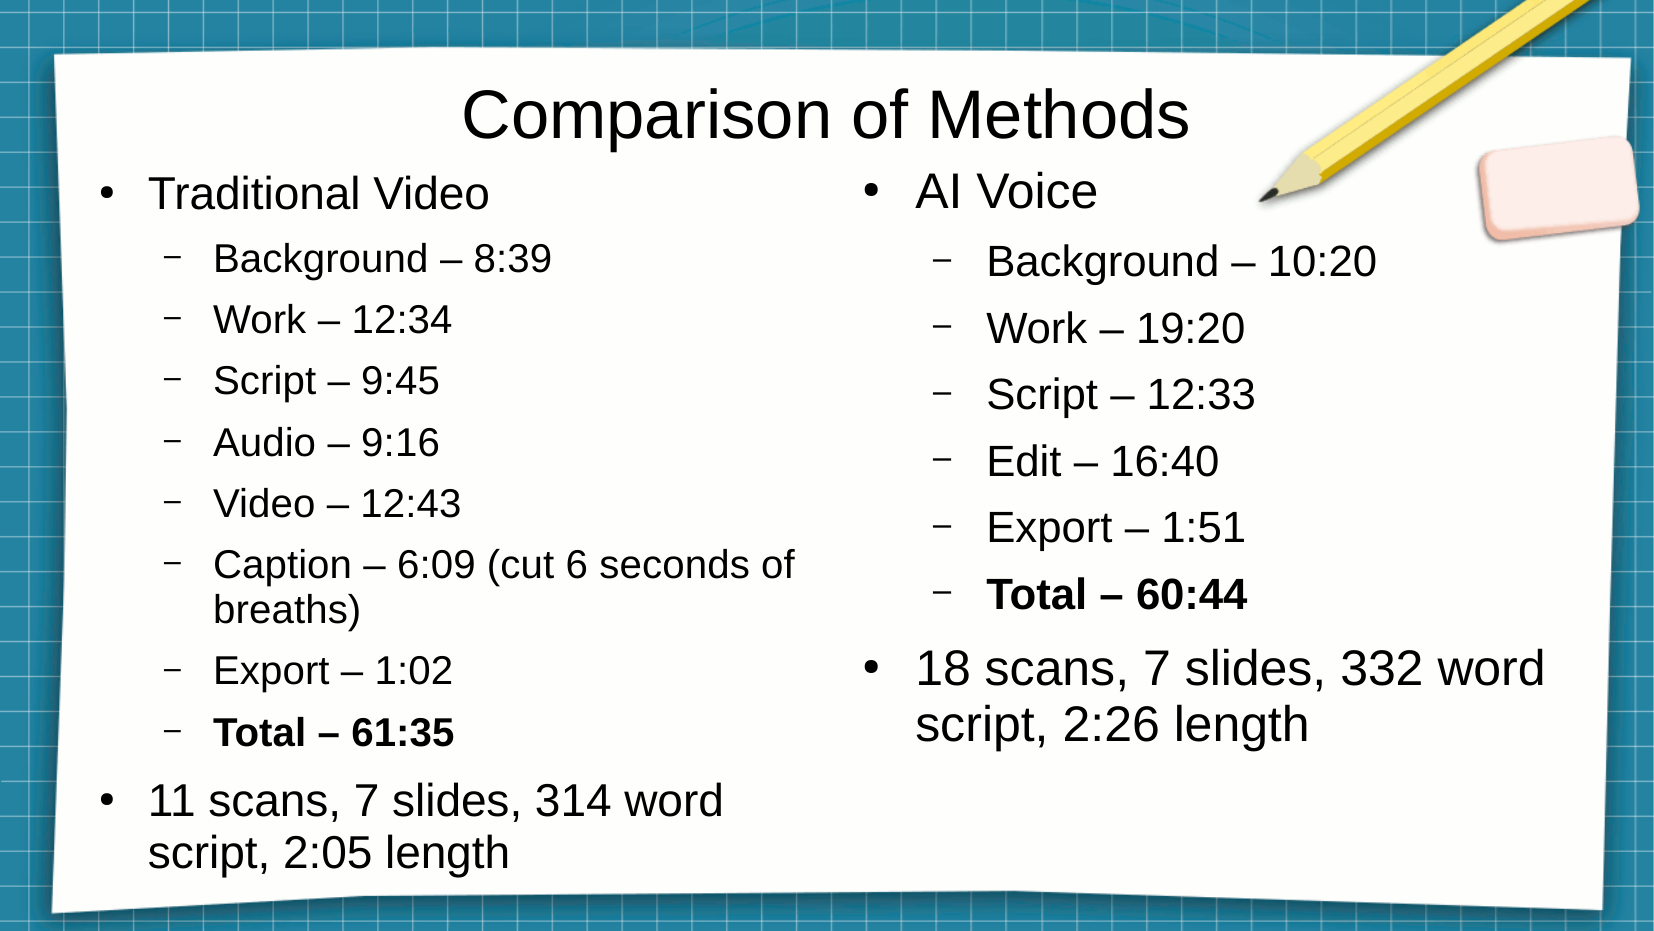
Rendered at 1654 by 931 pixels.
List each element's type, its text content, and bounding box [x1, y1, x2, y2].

list AI Voice Background – 10:20 Work – 19:20 Script – 12:33 Edit – 16:40 Export – 1:51 Total – 60:44 18 scans, 7 slides, 332 word script, 2:26 length [844, 163, 1571, 816]
picture [0, 0, 1654, 931]
title Comparison of Methods [82, 37, 1571, 193]
list Traditional Video Background – 8:39 Work – 12:34 Script – 9:45 Audio – 9:16 Video – 12:43 Caption – 6:09 (cut 6 seconds of breaths) Export – 1:02 Total – 61:35 11 scans, 7 slides, 314 word script, 2:05 length [82, 167, 809, 878]
